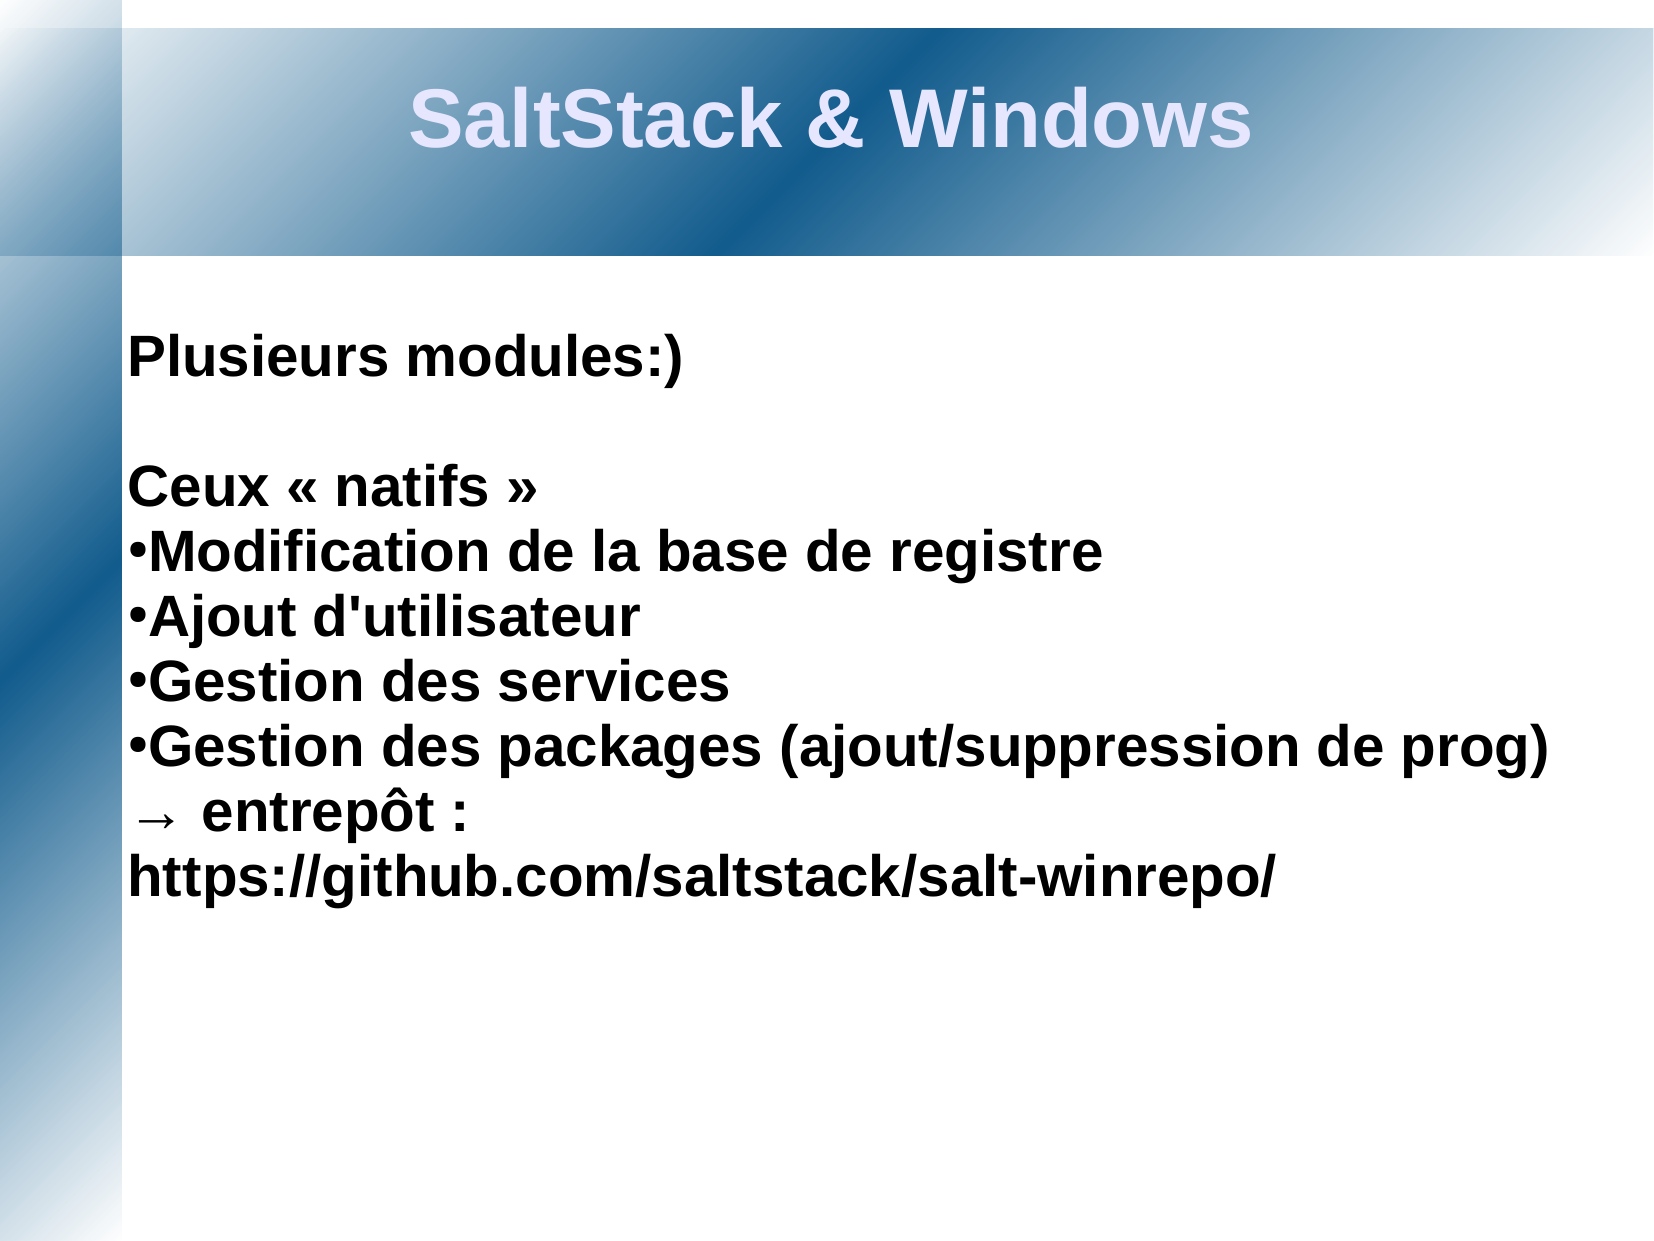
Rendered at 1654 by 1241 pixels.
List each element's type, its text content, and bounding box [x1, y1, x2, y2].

subtitle Plusieurs modules:) Ceux « natifs » Modification de la base de registre Ajout d'utilisateur Gestion des services Gestion des packages (ajout/suppression de prog) → entrepôt : https://github.com/saltstack/salt-winrepo/ [127, 323, 1603, 1128]
title SaltStack & Windows [125, 71, 1538, 165]
